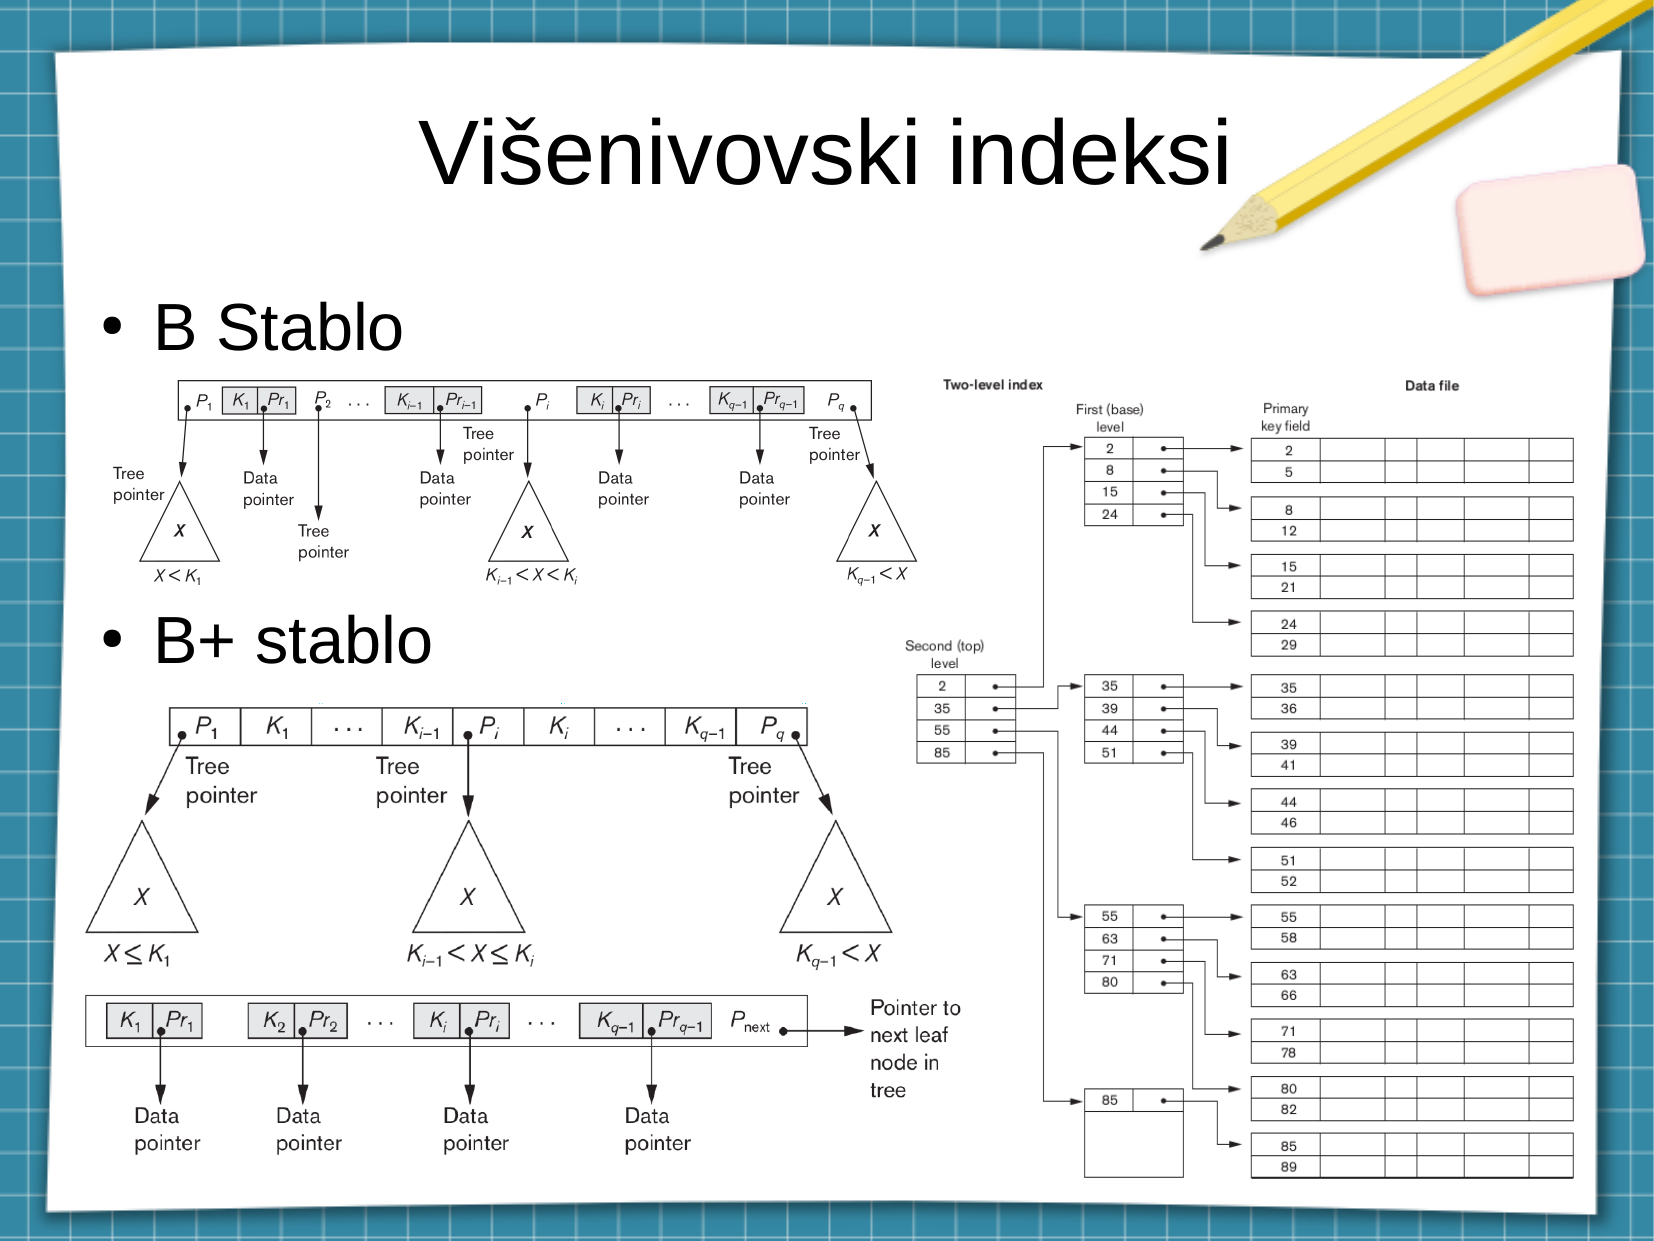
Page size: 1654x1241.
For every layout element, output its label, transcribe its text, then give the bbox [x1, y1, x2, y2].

list B Stablo B+ stablo [82, 290, 1571, 989]
title Višenivovski indeksi [82, 49, 1571, 257]
picture [0, 0, 1654, 1241]
